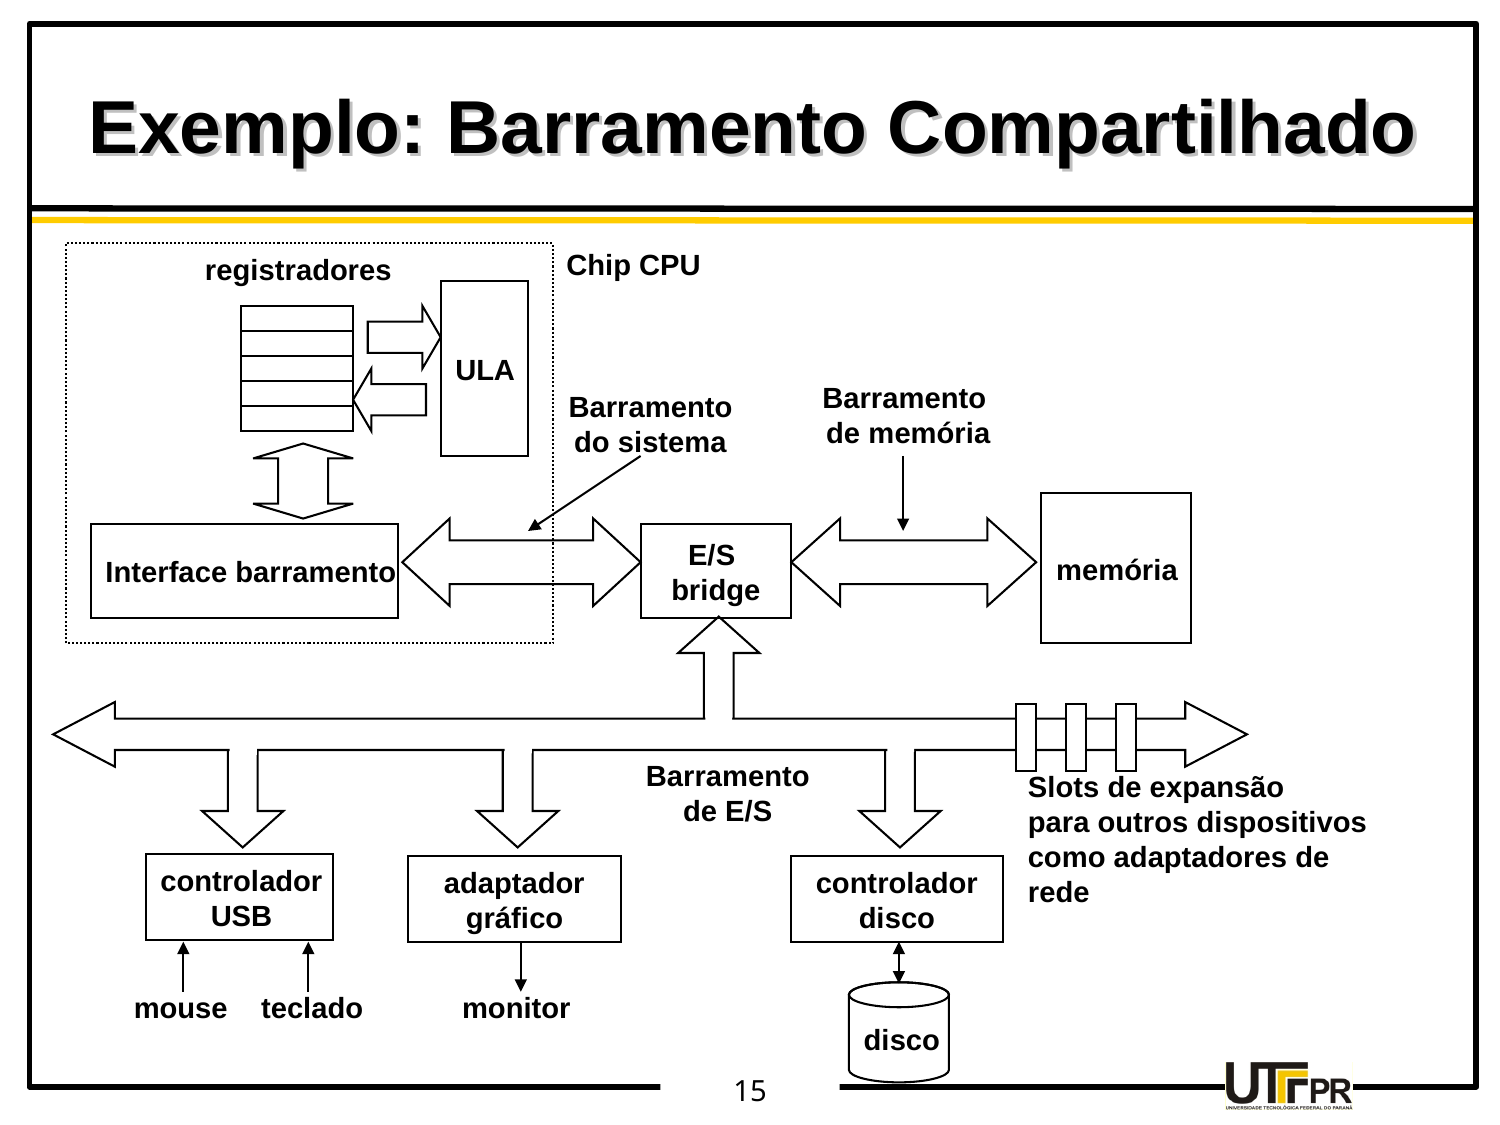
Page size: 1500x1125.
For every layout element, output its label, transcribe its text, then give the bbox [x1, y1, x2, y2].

text_box teclado [246, 981, 379, 1032]
text_box ULA [440, 280, 529, 456]
text_box E/S bridge [641, 523, 791, 619]
text_box registradores [190, 243, 407, 295]
text_box memória [1041, 493, 1191, 644]
text_box [53, 702, 1247, 767]
text_box monitor [447, 981, 586, 1032]
picture [1225, 1062, 1353, 1110]
text_box Barramento do sistema [553, 380, 748, 467]
text_box disco [848, 995, 949, 1083]
text_box Slots de expansão para outros dispositivos como adaptadores de rede [1013, 761, 1459, 952]
text_box Barramento de memória [803, 371, 1006, 457]
text_box Barramento de E/S [631, 749, 825, 835]
text_box adaptador gráfico [408, 856, 621, 942]
text_box controlador disco [790, 856, 1004, 942]
title Exemplo: Barramento Compartilhado [29, 85, 1477, 180]
text_box controlador USB [145, 854, 334, 940]
text_box mouse [118, 981, 243, 1032]
text_box Chip CPU [551, 238, 716, 290]
text_box Interface barramento [90, 523, 398, 619]
